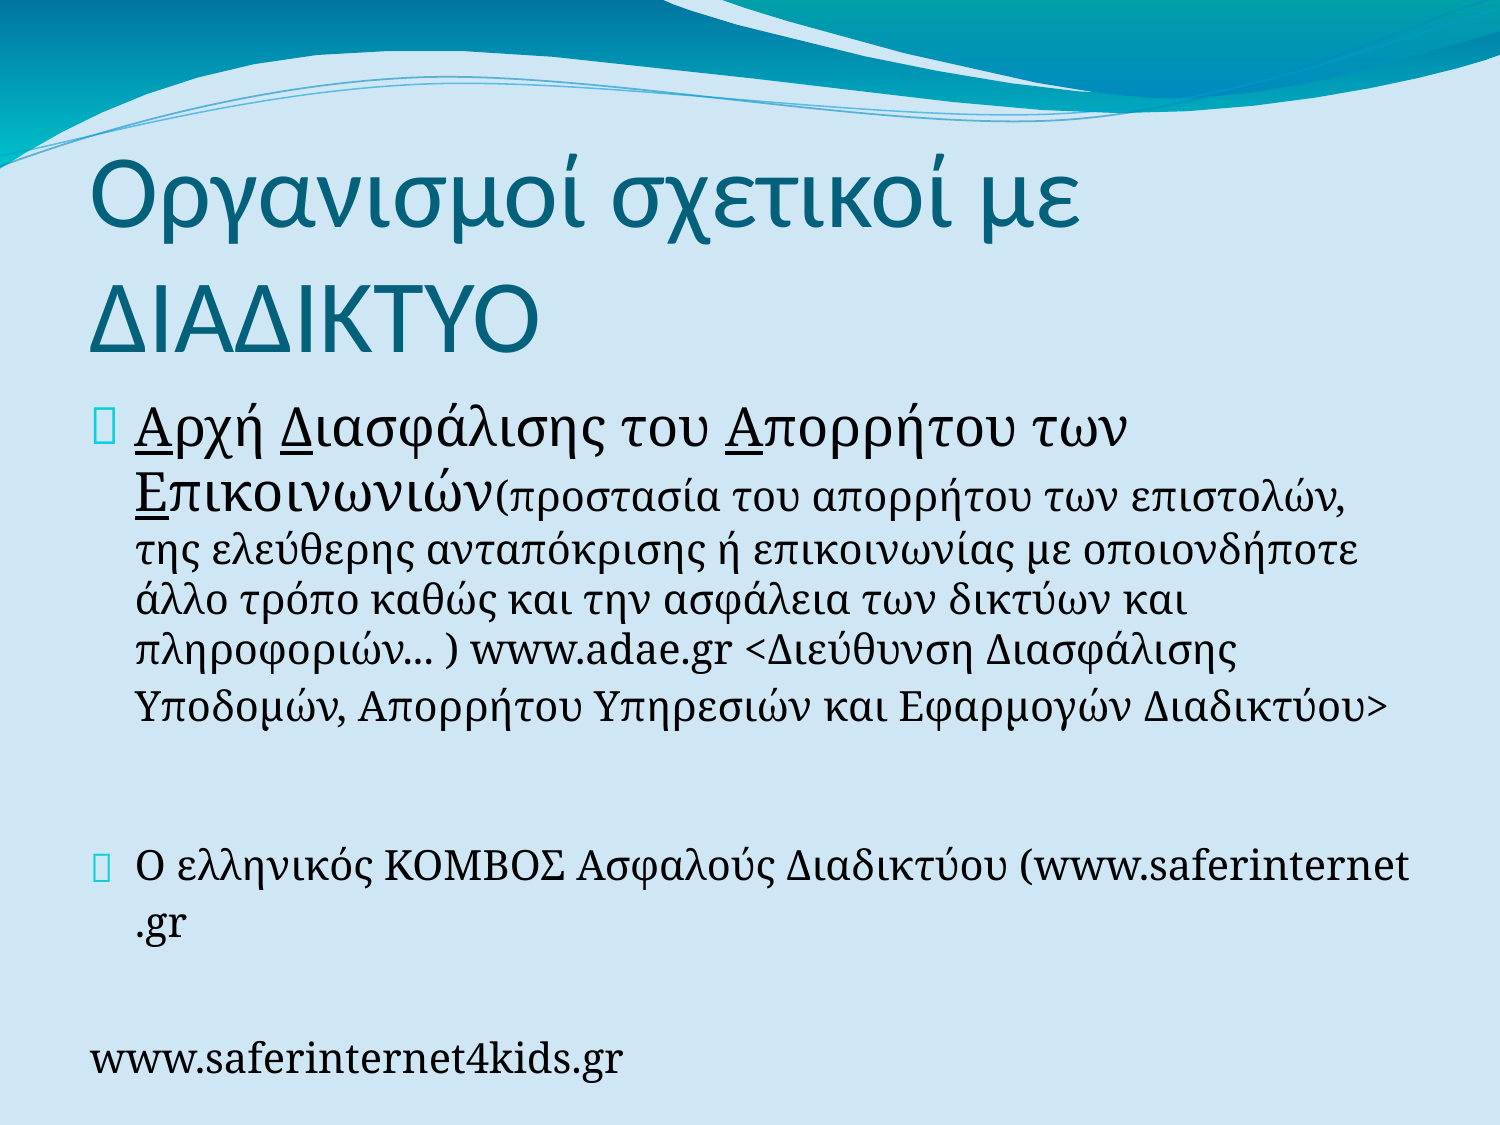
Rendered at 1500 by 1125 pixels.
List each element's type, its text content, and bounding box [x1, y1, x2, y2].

title Οργανισμοί σχετικοί με ΔΙΑΔΙΚΤΥΟ [75, 115, 1425, 303]
list Αρχή Διασφάλισης του Απορρήτου των Επικοινωνιών(προστασία του απορρήτου των επιστολών, της ελεύθερης ανταπόκρισης ή επικοινωνίας με οποιονδήποτε άλλο τρόπο καθώς και την ασφάλεια των δικτύων και πληροφοριών... ) www.adae.gr <Διεύθυνση Διασφάλισης Υποδομών, Απορρήτου Υπηρεσιών και Εφαρμογών Διαδικτύου> O ελληνικός ΚΟΜΒΟΣ Ασφαλούς Διαδικτύου (www.saferinternet.gr www.saferinternet4kids.gr [75, 385, 1425, 1038]
